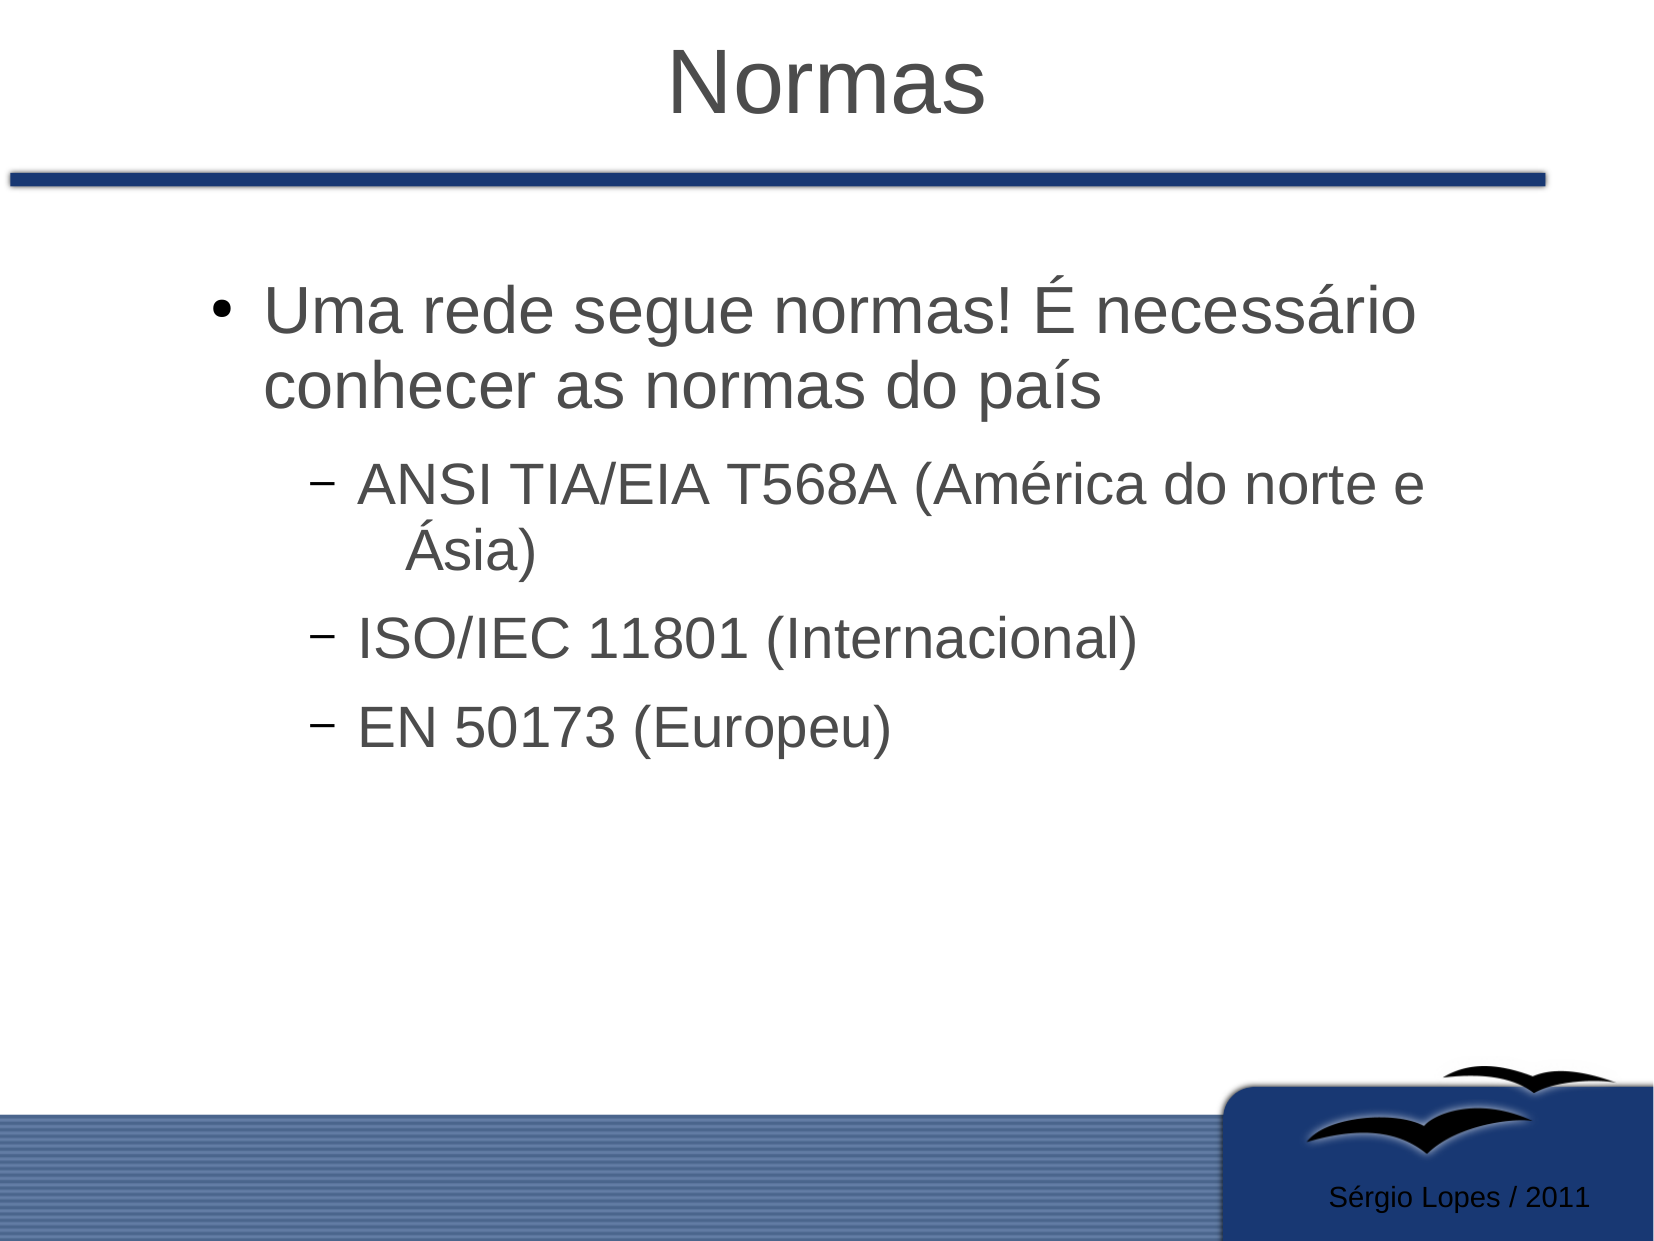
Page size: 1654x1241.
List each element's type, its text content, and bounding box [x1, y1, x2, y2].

picture [0, 0, 1654, 1241]
text_box Sérgio Lopes / 2011 [1328, 1181, 1588, 1214]
list Uma rede segue normas! É necessário conhecer as normas do país ANSI TIA/EIA T568A (América do norte e Ásia) ISO/IEC 11801 (Internacional) EN 50173 (Europeu) [121, 273, 1534, 1056]
title Normas [121, 0, 1534, 164]
